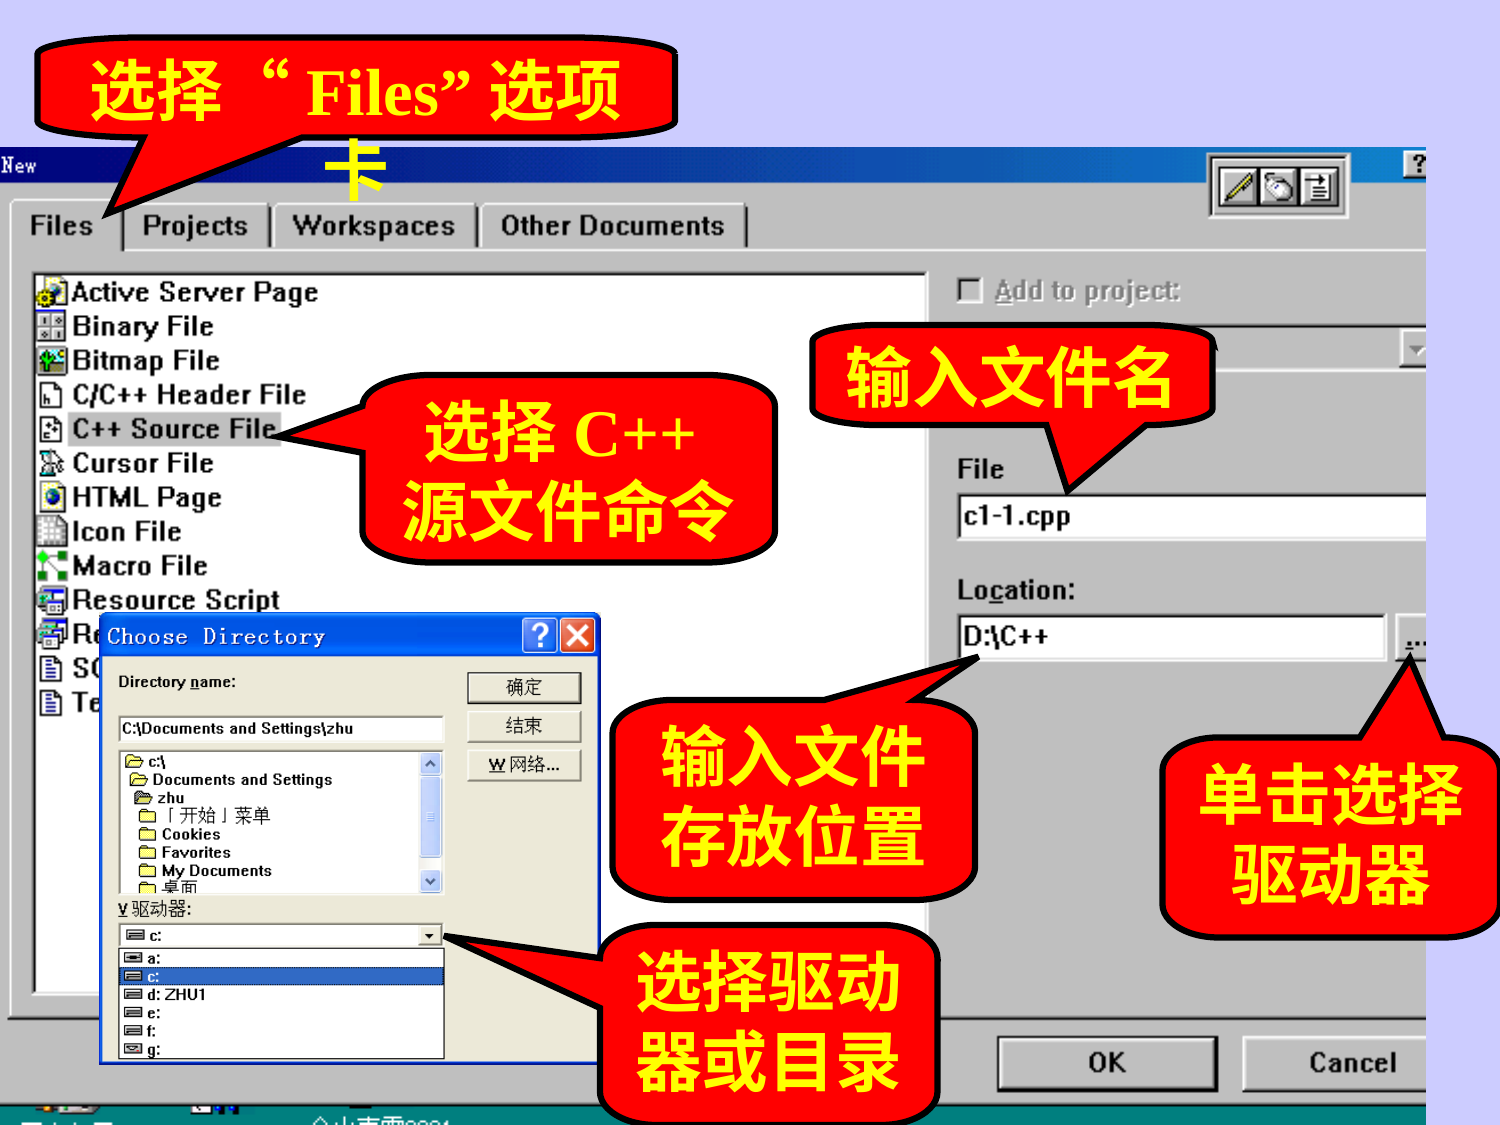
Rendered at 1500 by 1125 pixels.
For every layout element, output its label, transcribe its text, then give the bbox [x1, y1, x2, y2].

text_box 选择驱动器或目录 [443, 924, 938, 1125]
text_box 输入文件名 [812, 324, 1213, 491]
text_box 输入文件存放位置 [612, 656, 979, 901]
picture [0, 147, 1426, 1125]
text_box 选择C++源文件命令 [277, 374, 775, 563]
text_box 单击选择驱动器 [1162, 658, 1500, 938]
text_box 选择“Files”选项卡 [37, 37, 676, 214]
